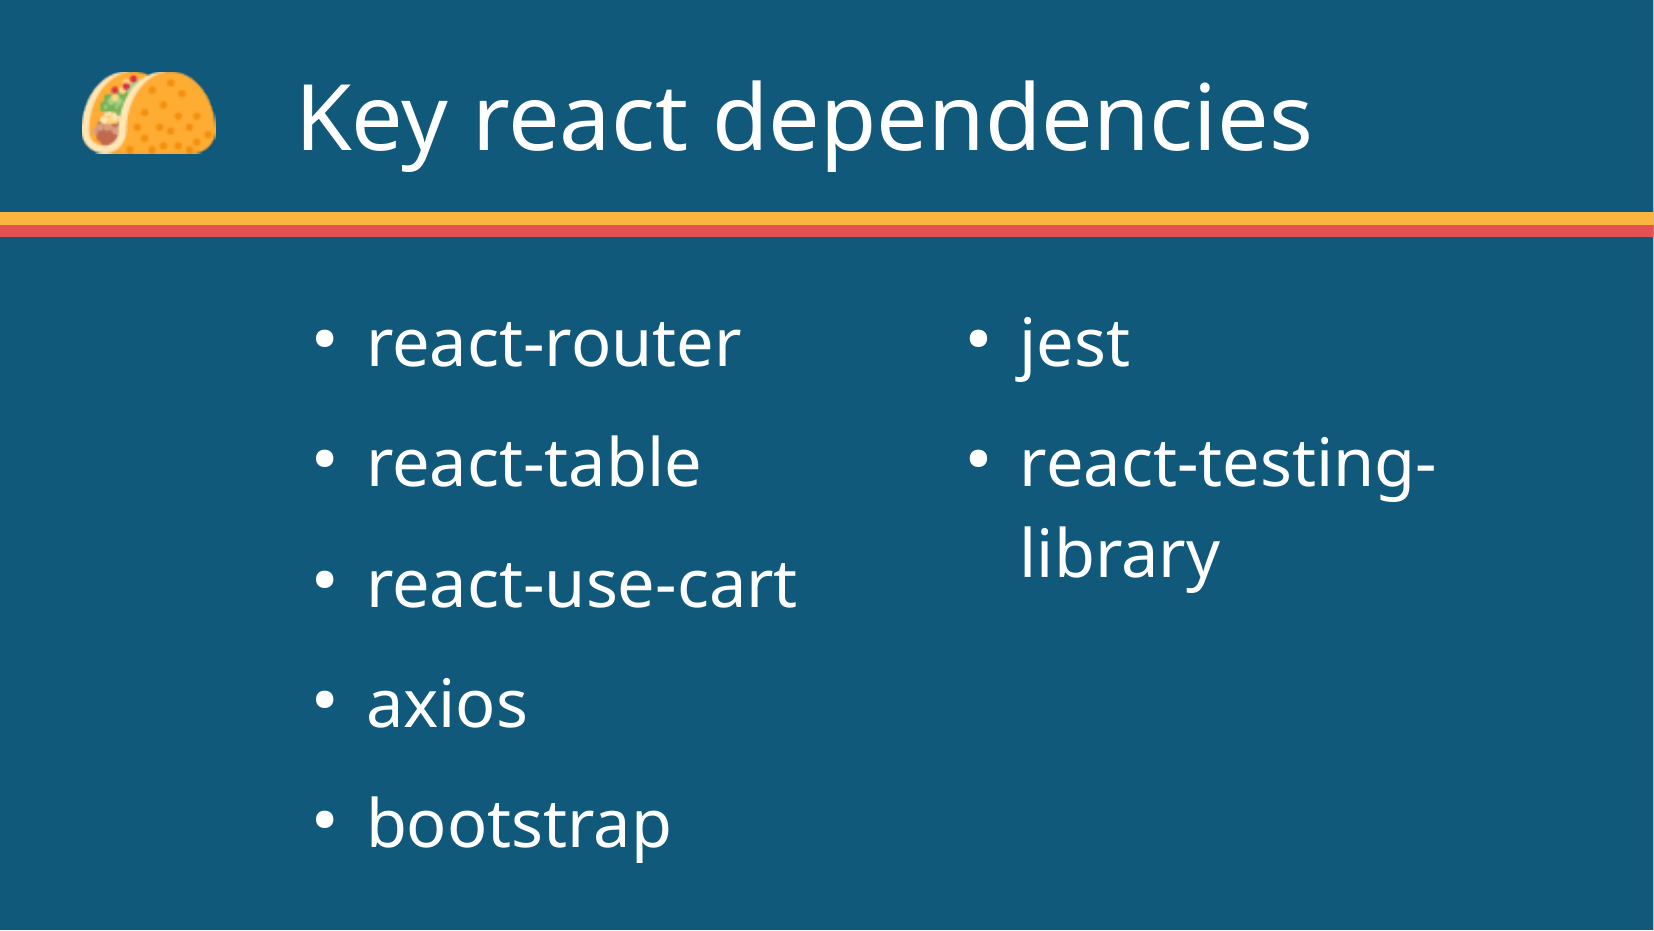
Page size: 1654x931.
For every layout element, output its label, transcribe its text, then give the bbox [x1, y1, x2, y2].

title Key react dependencies [295, 37, 1571, 193]
list react-router react-table react-use-cart axios bootstrap [295, 295, 918, 886]
picture [82, 72, 216, 154]
list jest react-testing-library [948, 295, 1572, 886]
